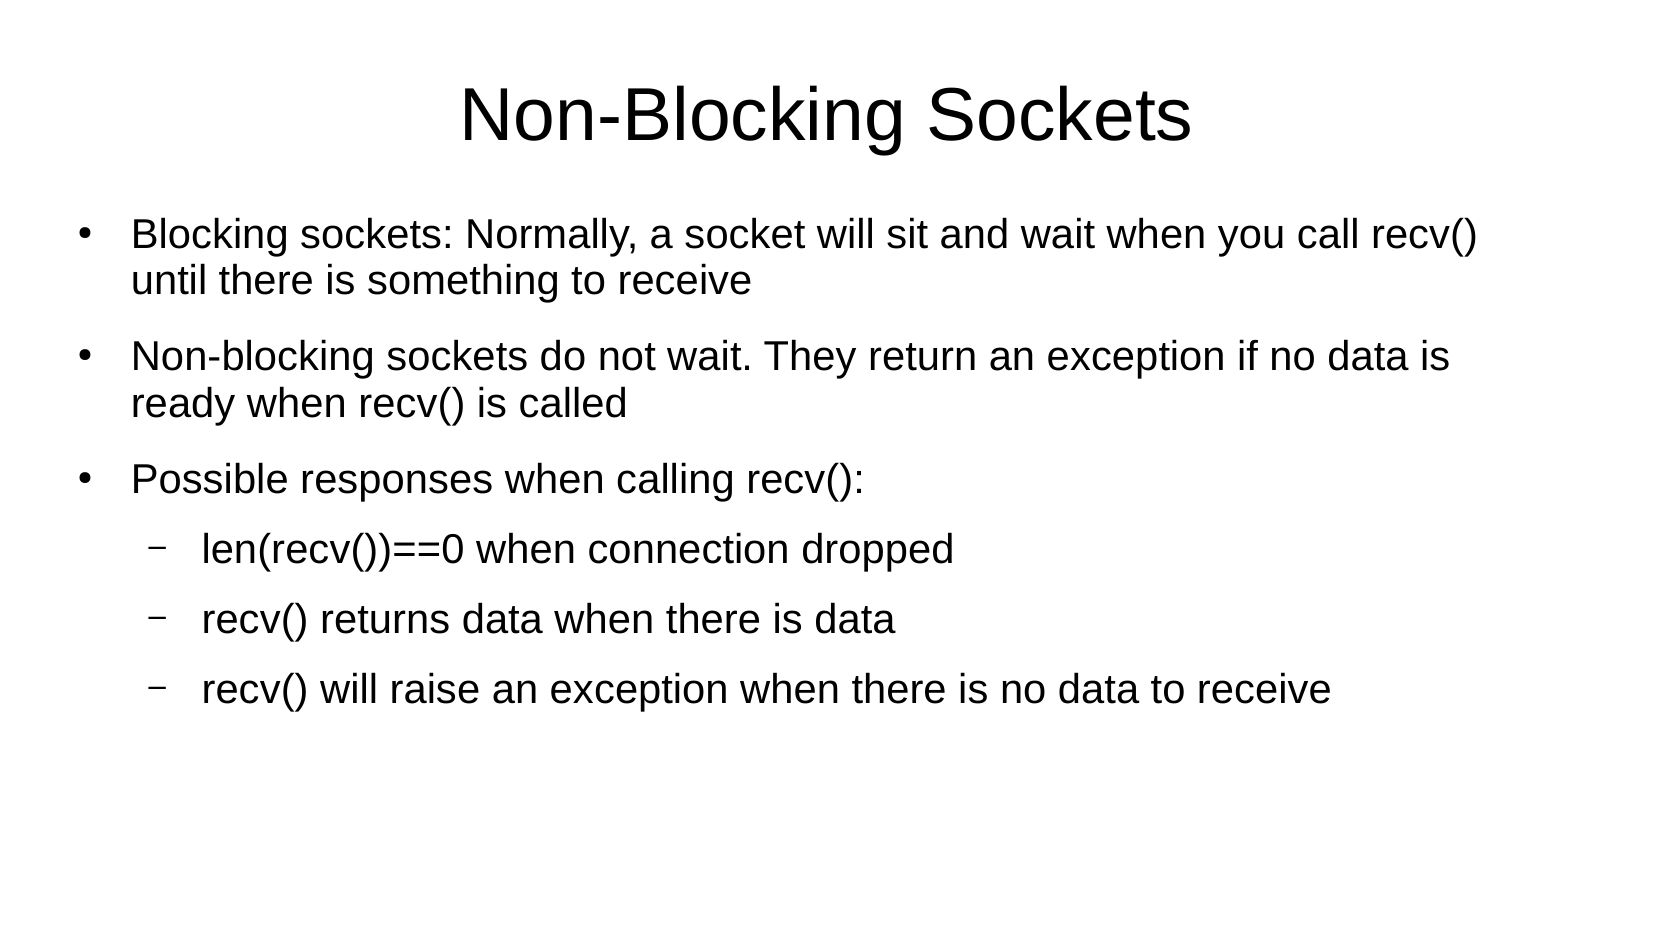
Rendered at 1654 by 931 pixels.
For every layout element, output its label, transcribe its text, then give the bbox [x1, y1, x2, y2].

title Non-Blocking Sockets [82, 37, 1571, 193]
list Blocking sockets: Normally, a socket will sit and wait when you call recv() until there is something to receive Non-blocking sockets do not wait. They return an exception if no data is ready when recv() is called Possible responses when calling recv(): len(recv())==0 when connection dropped recv() returns data when there is data recv() will raise an exception when there is no data to receive [60, 210, 1549, 751]
